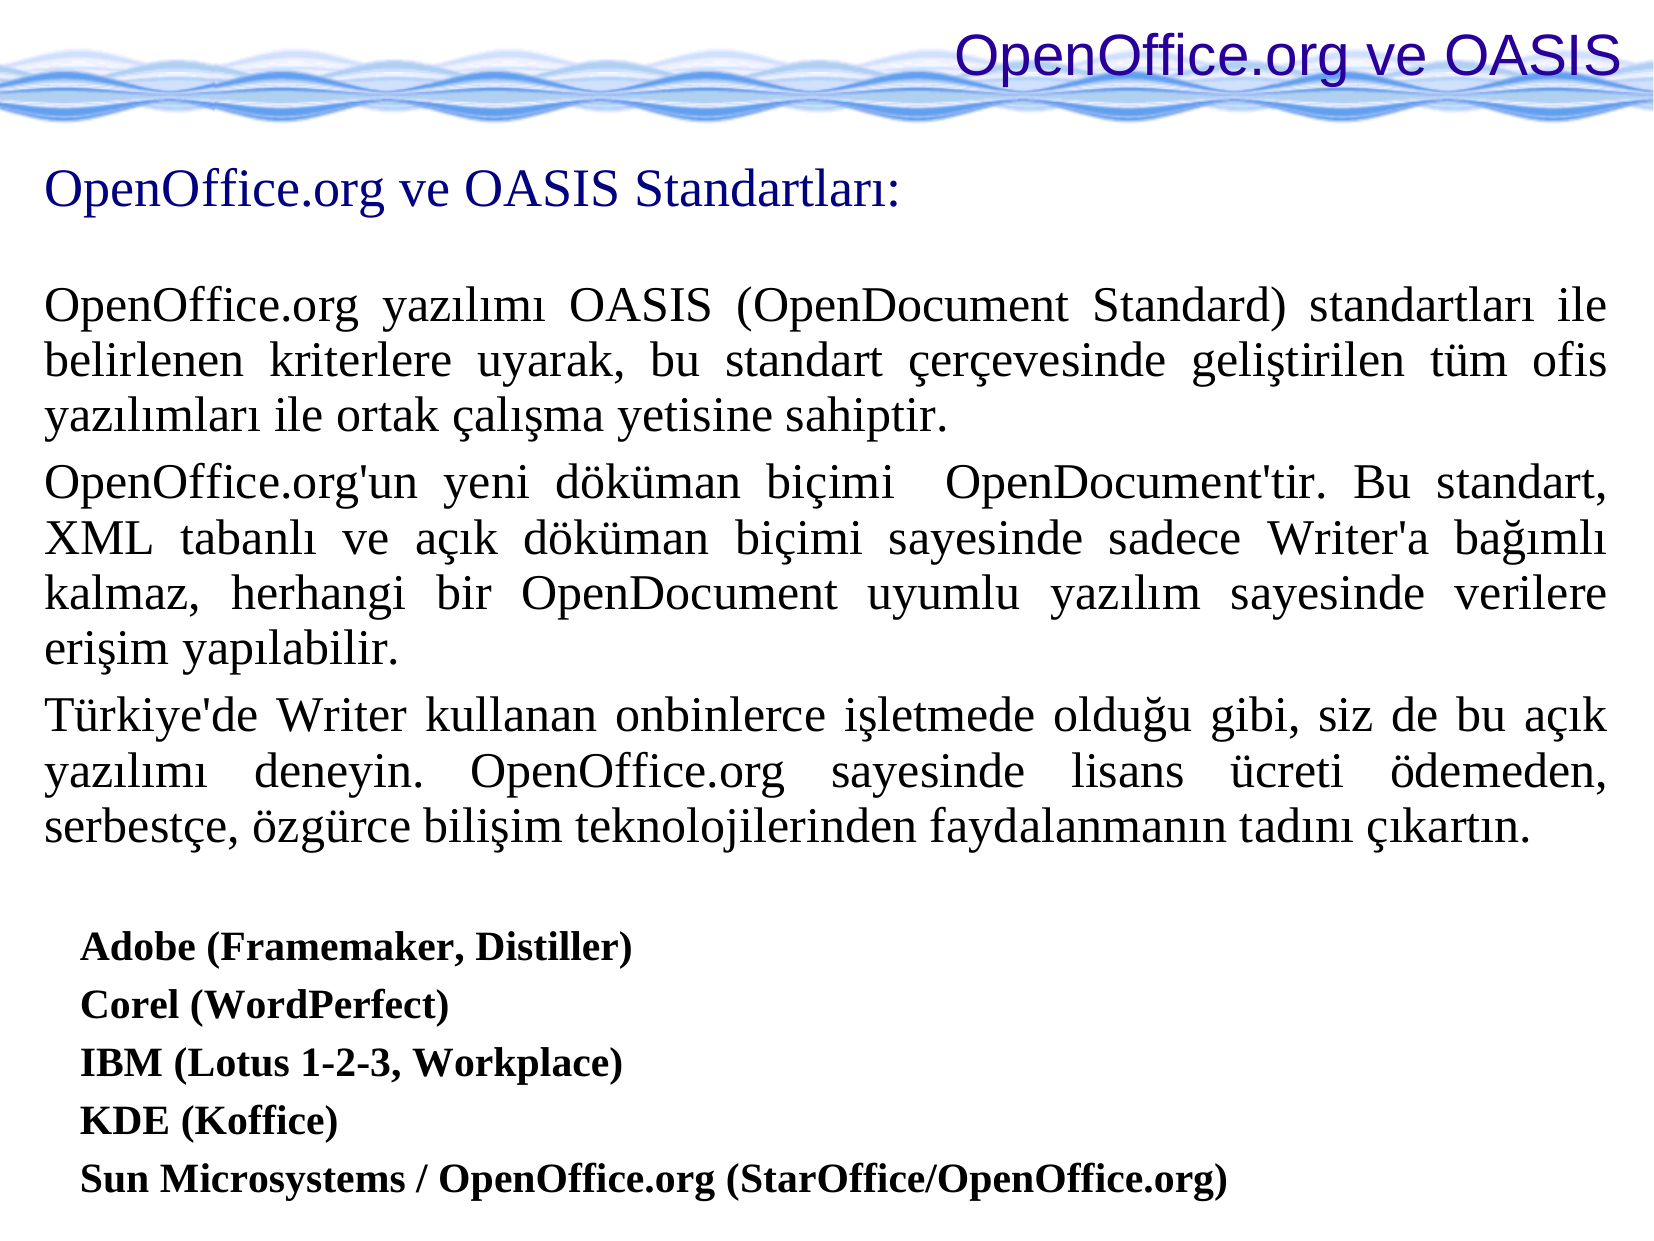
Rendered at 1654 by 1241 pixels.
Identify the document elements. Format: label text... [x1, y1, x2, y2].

picture [0, 41, 1654, 129]
text_box OpenOffice.org ve OASIS Standartları: OpenOffice.org yazılımı OASIS (OpenDocument Standard) standartları ile belirlenen kriterlere uyarak, bu standart çerçevesinde geliştirilen tüm ofis yazılımları ile ortak çalışma yetisine sahiptir. OpenOffice.org'un yeni döküman biçimi OpenDocument'tir. Bu standart, XML tabanlı ve açık döküman biçimi sayesinde sadece Writer'a bağımlı kalmaz, herhangi bir OpenDocument uyumlu yazılım sayesinde verilere erişim yapılabilir. Türkiye'de Writer kullanan onbinlerce işletmede olduğu gibi, siz de bu açık yazılımı deneyin. OpenOffice.org sayesinde lisans ücreti ödemeden, serbestçe, özgürce bilişim teknolojilerinden faydalanmanın tadını çıkartın. Adobe (Framemaker, Distiller) Corel (WordPerfect) IBM (Lotus 1-2-3, Workplace) KDE (Koffice) Sun Microsystems / OpenOffice.org (StarOffice/OpenOffice.org) [29, 151, 1625, 1227]
text_box OpenOffice.org ve OASIS [885, 15, 1654, 96]
